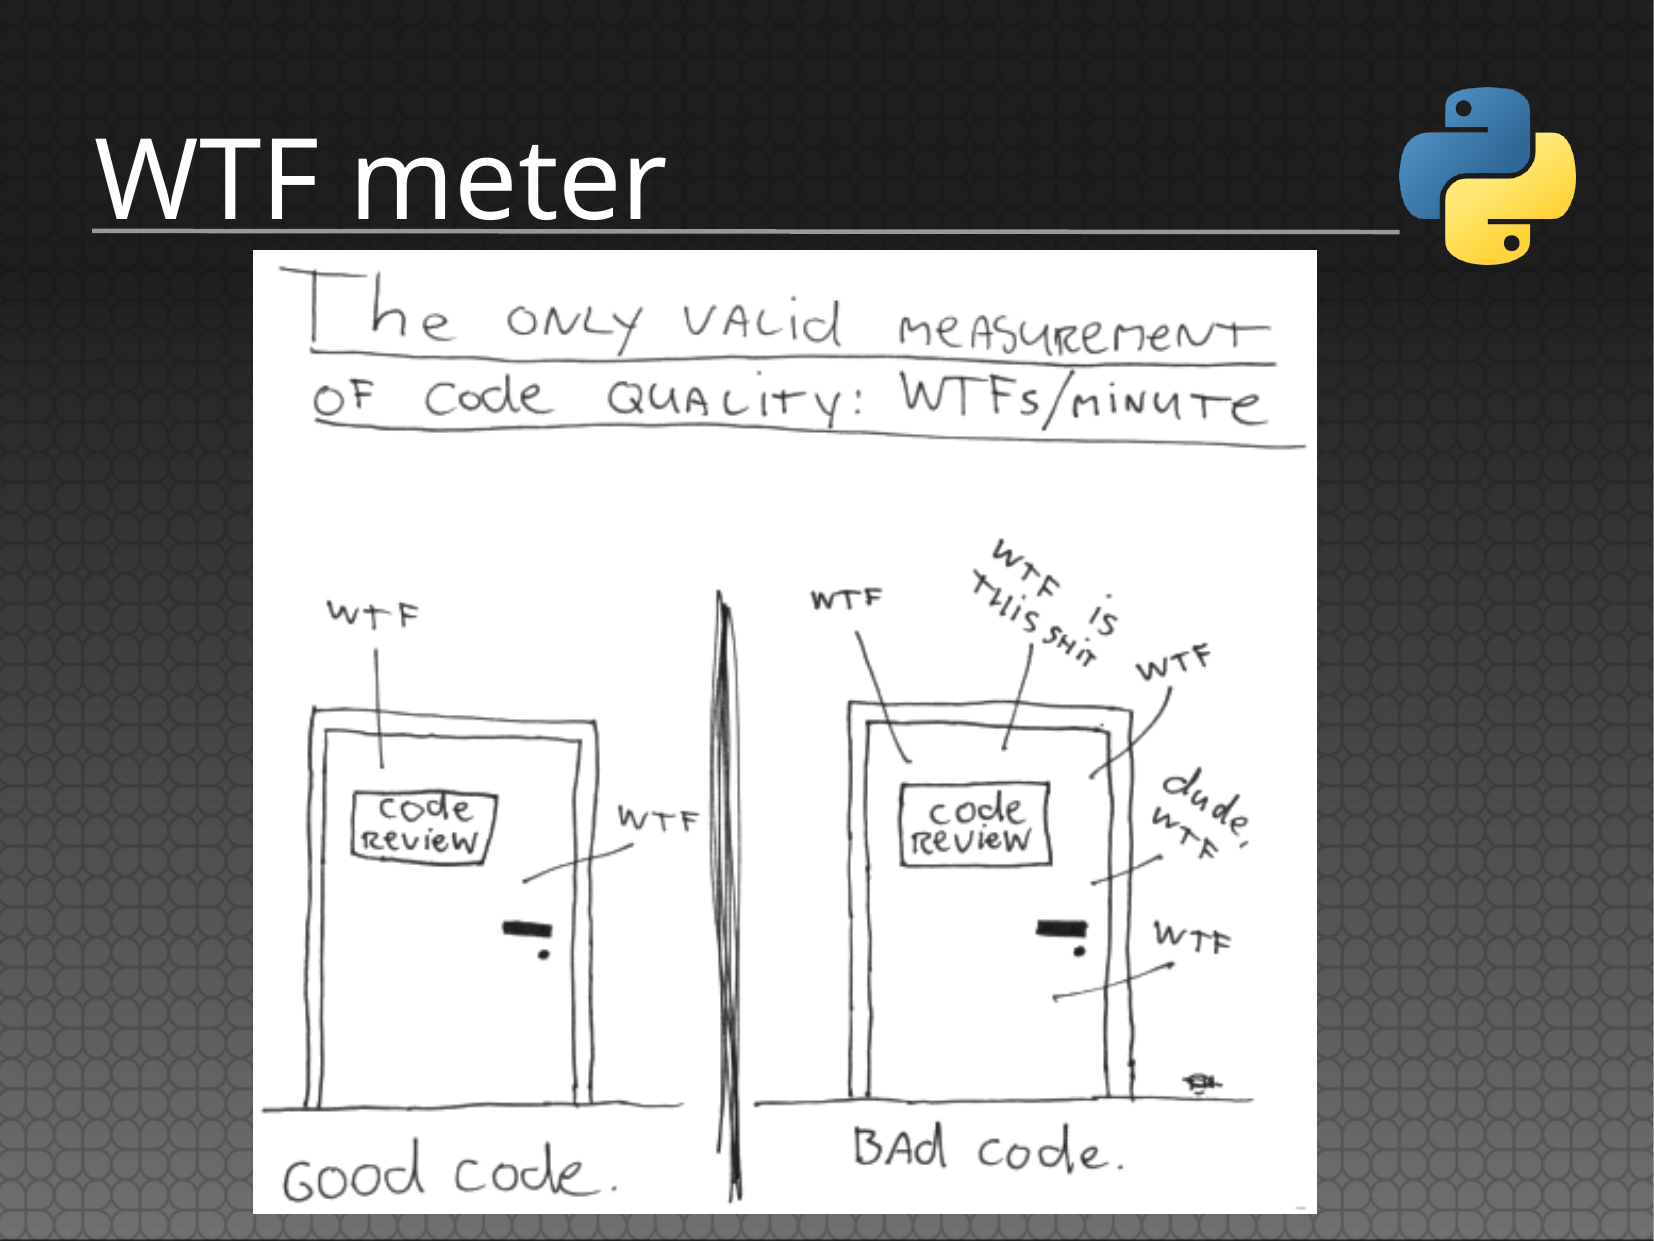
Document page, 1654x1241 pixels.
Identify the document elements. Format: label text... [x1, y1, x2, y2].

picture [0, 0, 1654, 1241]
title WTF meter [94, 100, 1426, 251]
